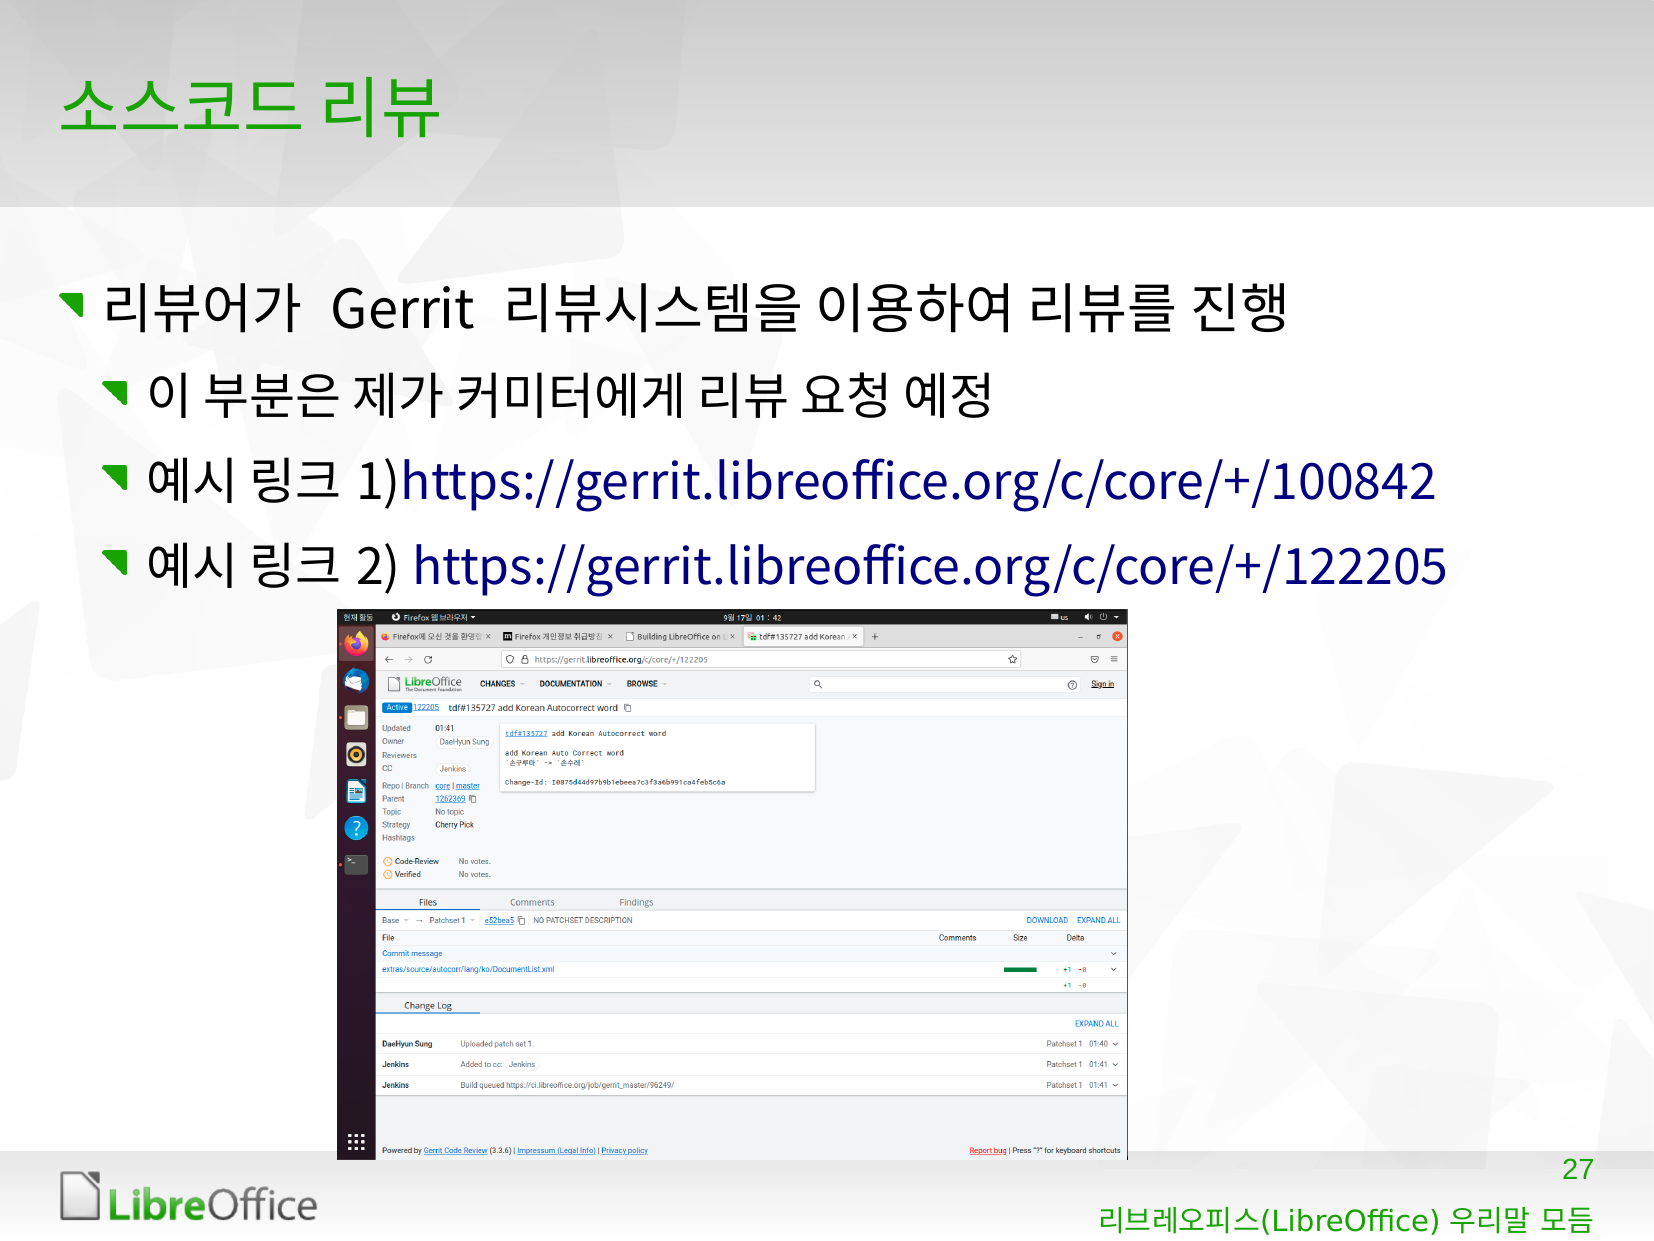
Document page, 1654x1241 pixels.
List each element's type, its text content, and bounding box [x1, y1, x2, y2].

list 리뷰어가 Gerrit 리뷰시스템을 이용하여 리뷰를 진행 이 부분은 제가 커미터에게 리뷰 요청 예정 예시 링크1)https://gerrit.libreoffice.org/c/core/+/100842 예시 링크2) https://gerrit.libreoffice.org/c/core/+/122205 [59, 265, 1595, 986]
title 소스코드 리뷰 [59, 29, 1595, 178]
picture [41, 548, 1654, 1240]
picture [0, 0, 783, 931]
